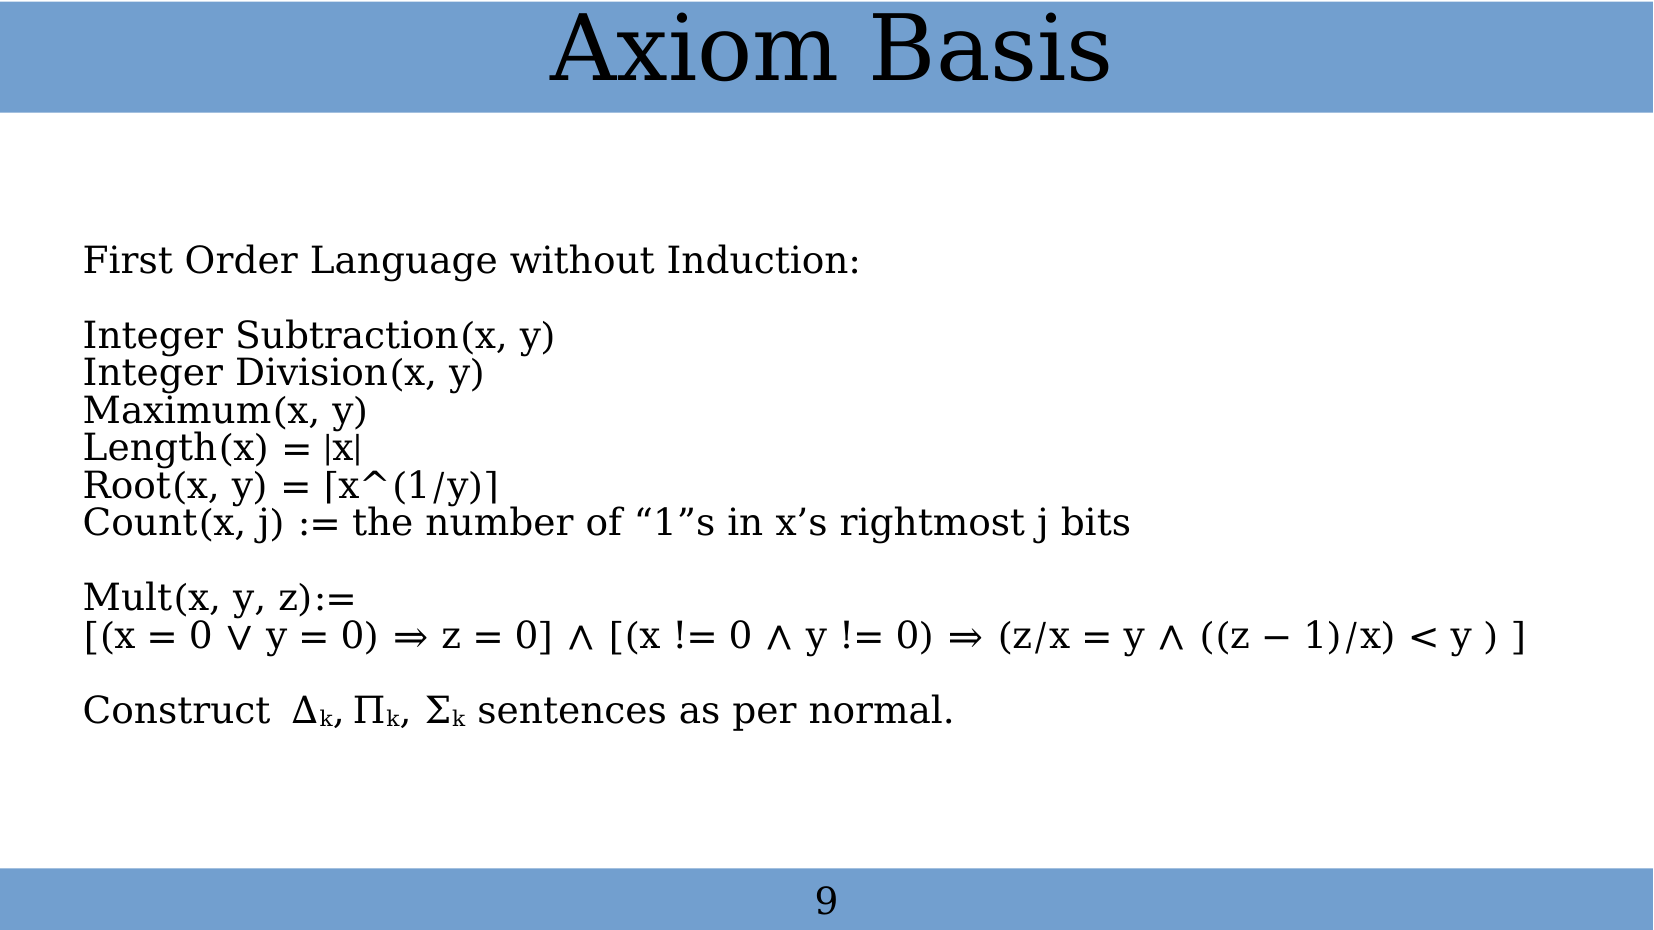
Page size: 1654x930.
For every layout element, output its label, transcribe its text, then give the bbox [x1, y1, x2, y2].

subtitle First Order Language without Induction: Integer Subtraction(x, y) Integer Division(x, y) Maximum(x, y) Length(x) = |x| Root(x, y) = ⌈x^(1/y)⌉ Count(x, j) := the number of “1”s in x’s rightmost j bits Mult(x, y, z):= [(x = 0 ∨ y = 0) ⇒ z = 0] ∧ [(x != 0 ∧ y != 0) ⇒ (z/x = y ∧ ((z − 1)/x) < y ) ] Construct Δk, Πk, Σk sentences as per normal. [82, 212, 1571, 763]
text_box [0, 868, 1653, 930]
title [0, 1, 1653, 113]
text_box Axiom Basis [167, 0, 1498, 107]
text_box 9 [770, 877, 883, 930]
